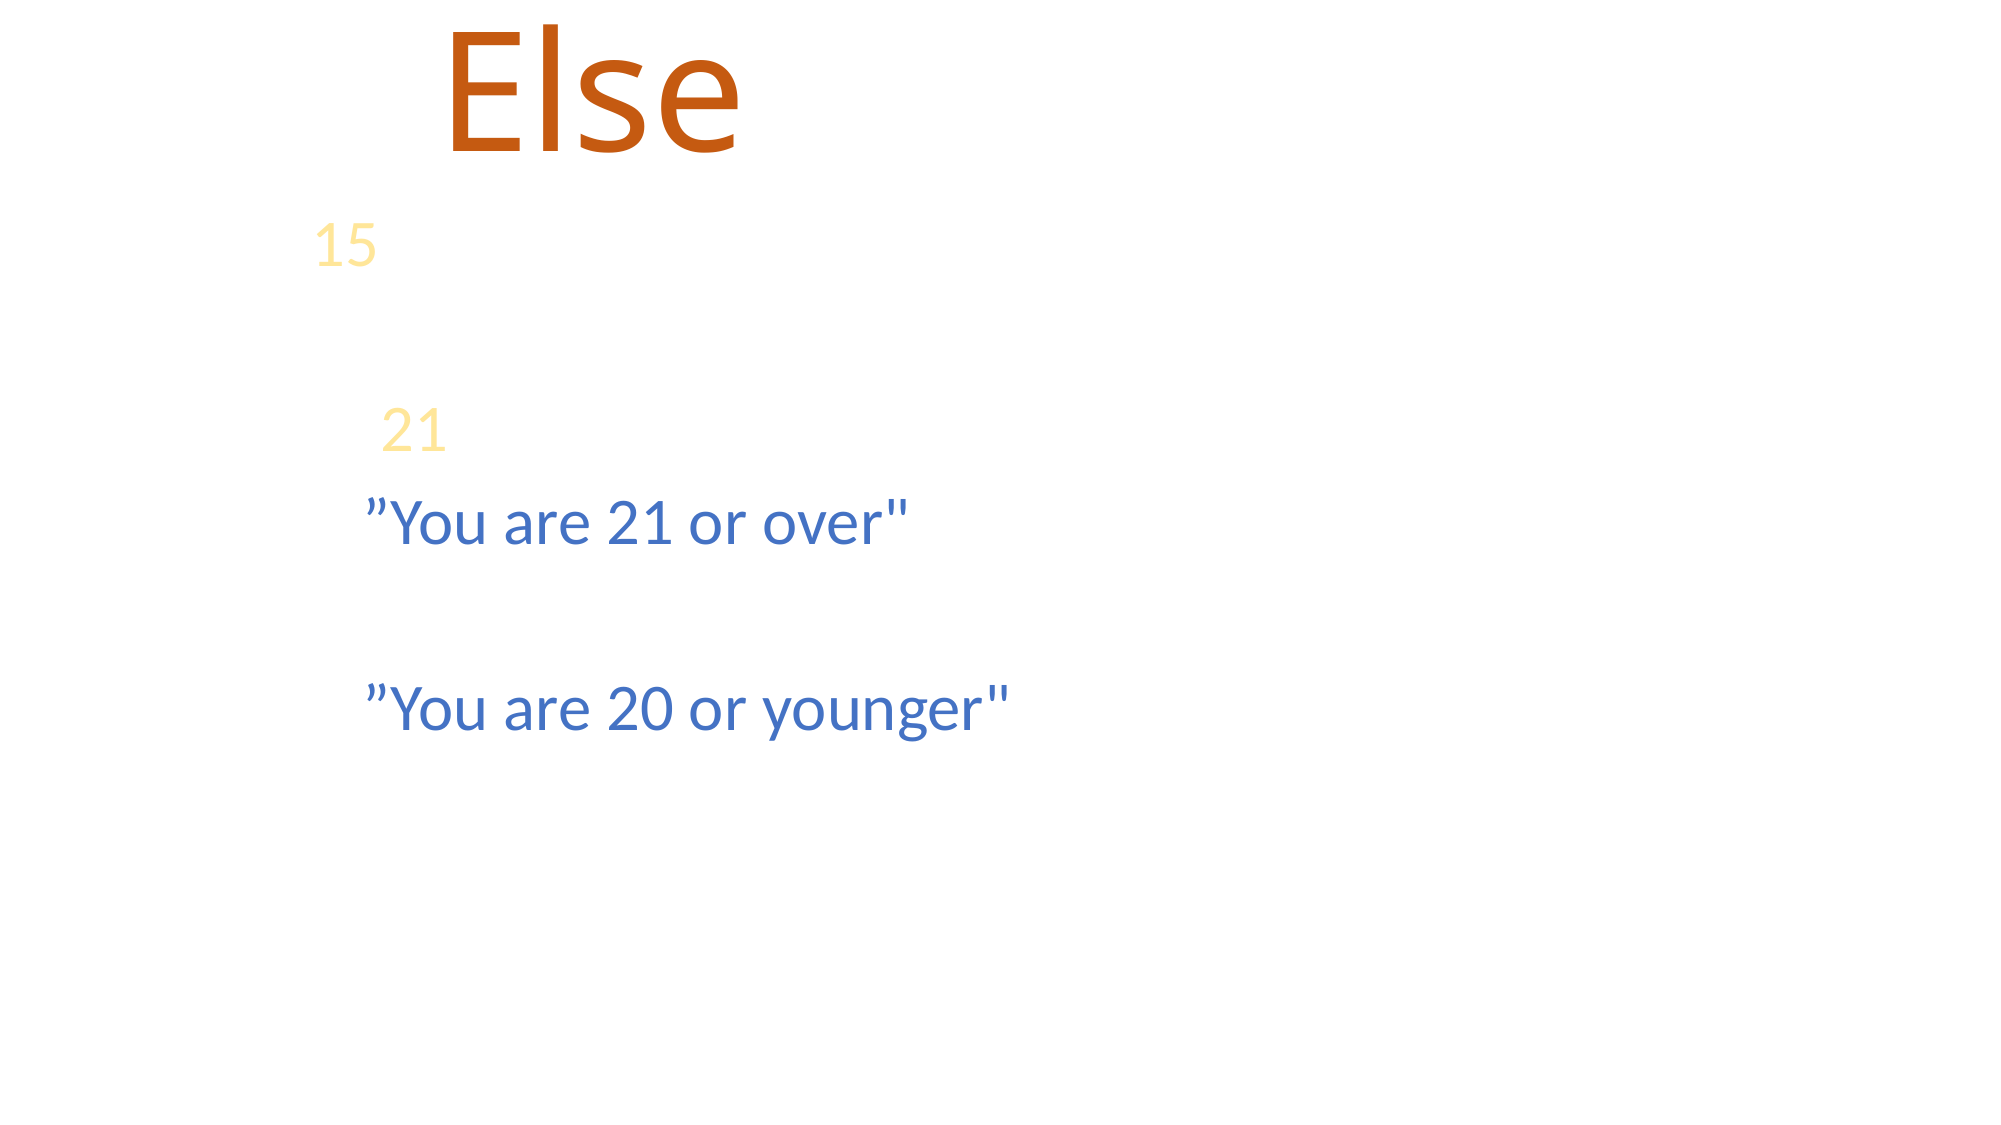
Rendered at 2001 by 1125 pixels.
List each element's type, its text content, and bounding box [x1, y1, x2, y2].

list Else age = 15 if age >=21: print(”You are 21 or over") else: print(”You are 20 or younger") [137, 0, 1863, 1014]
